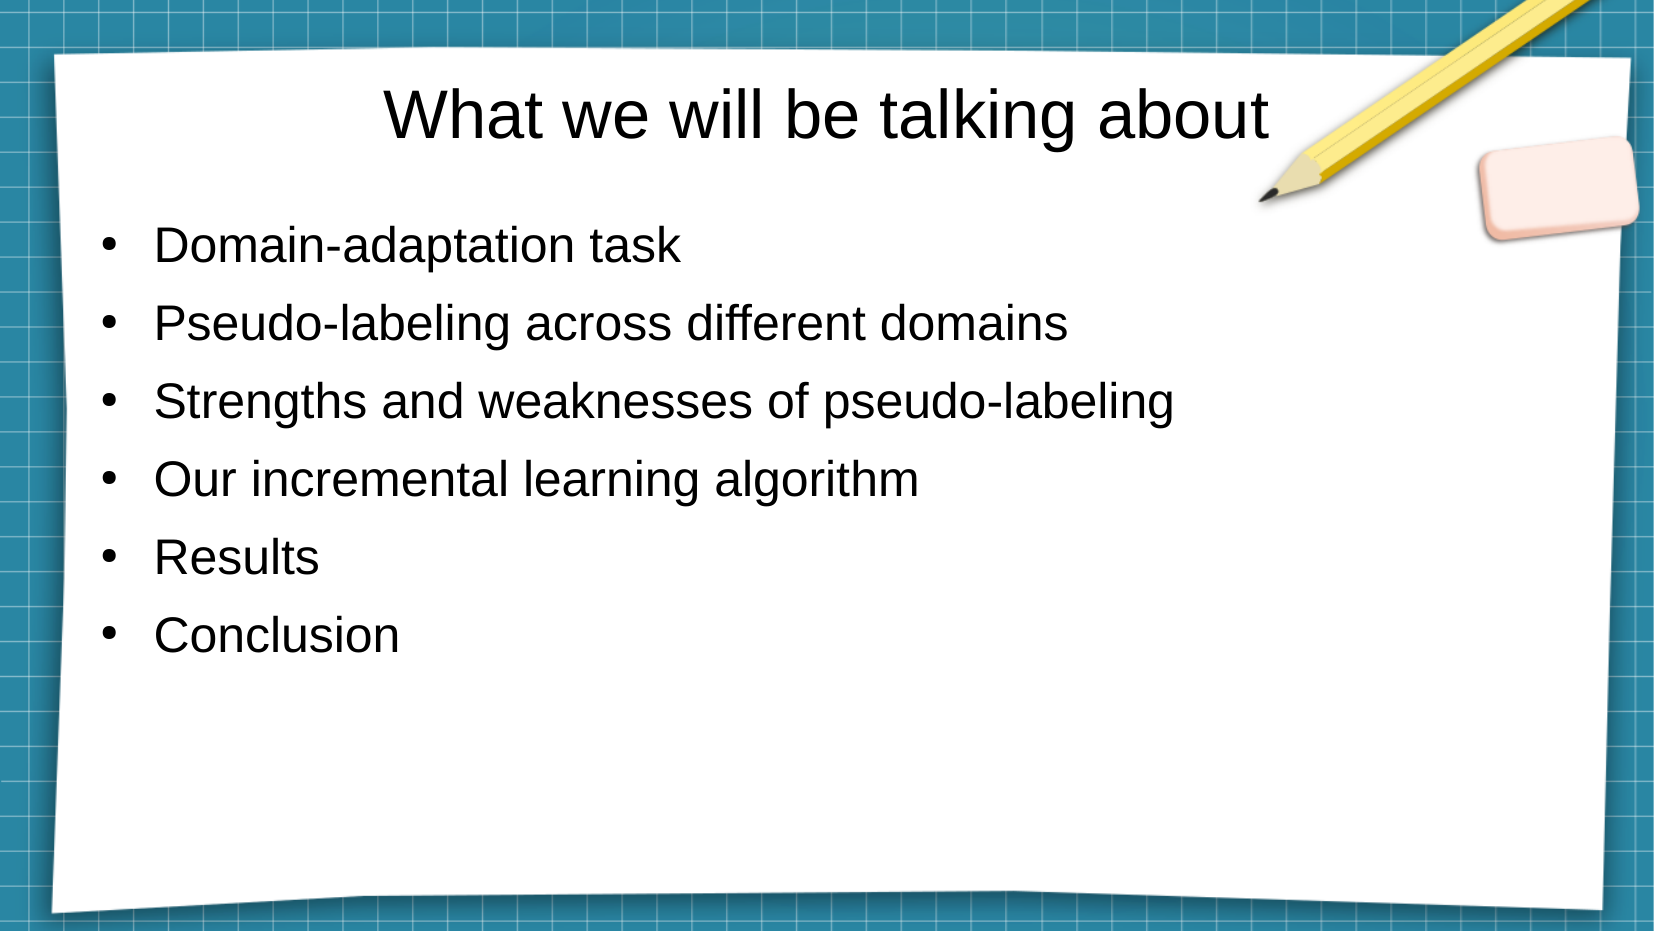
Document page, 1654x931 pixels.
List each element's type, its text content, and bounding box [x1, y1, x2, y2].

picture [0, 0, 1654, 931]
list Domain-adaptation task Pseudo-labeling across different domains Strengths and weaknesses of pseudo-labeling Our incremental learning algorithm Results Conclusion [82, 217, 1571, 758]
title What we will be talking about [82, 37, 1571, 193]
